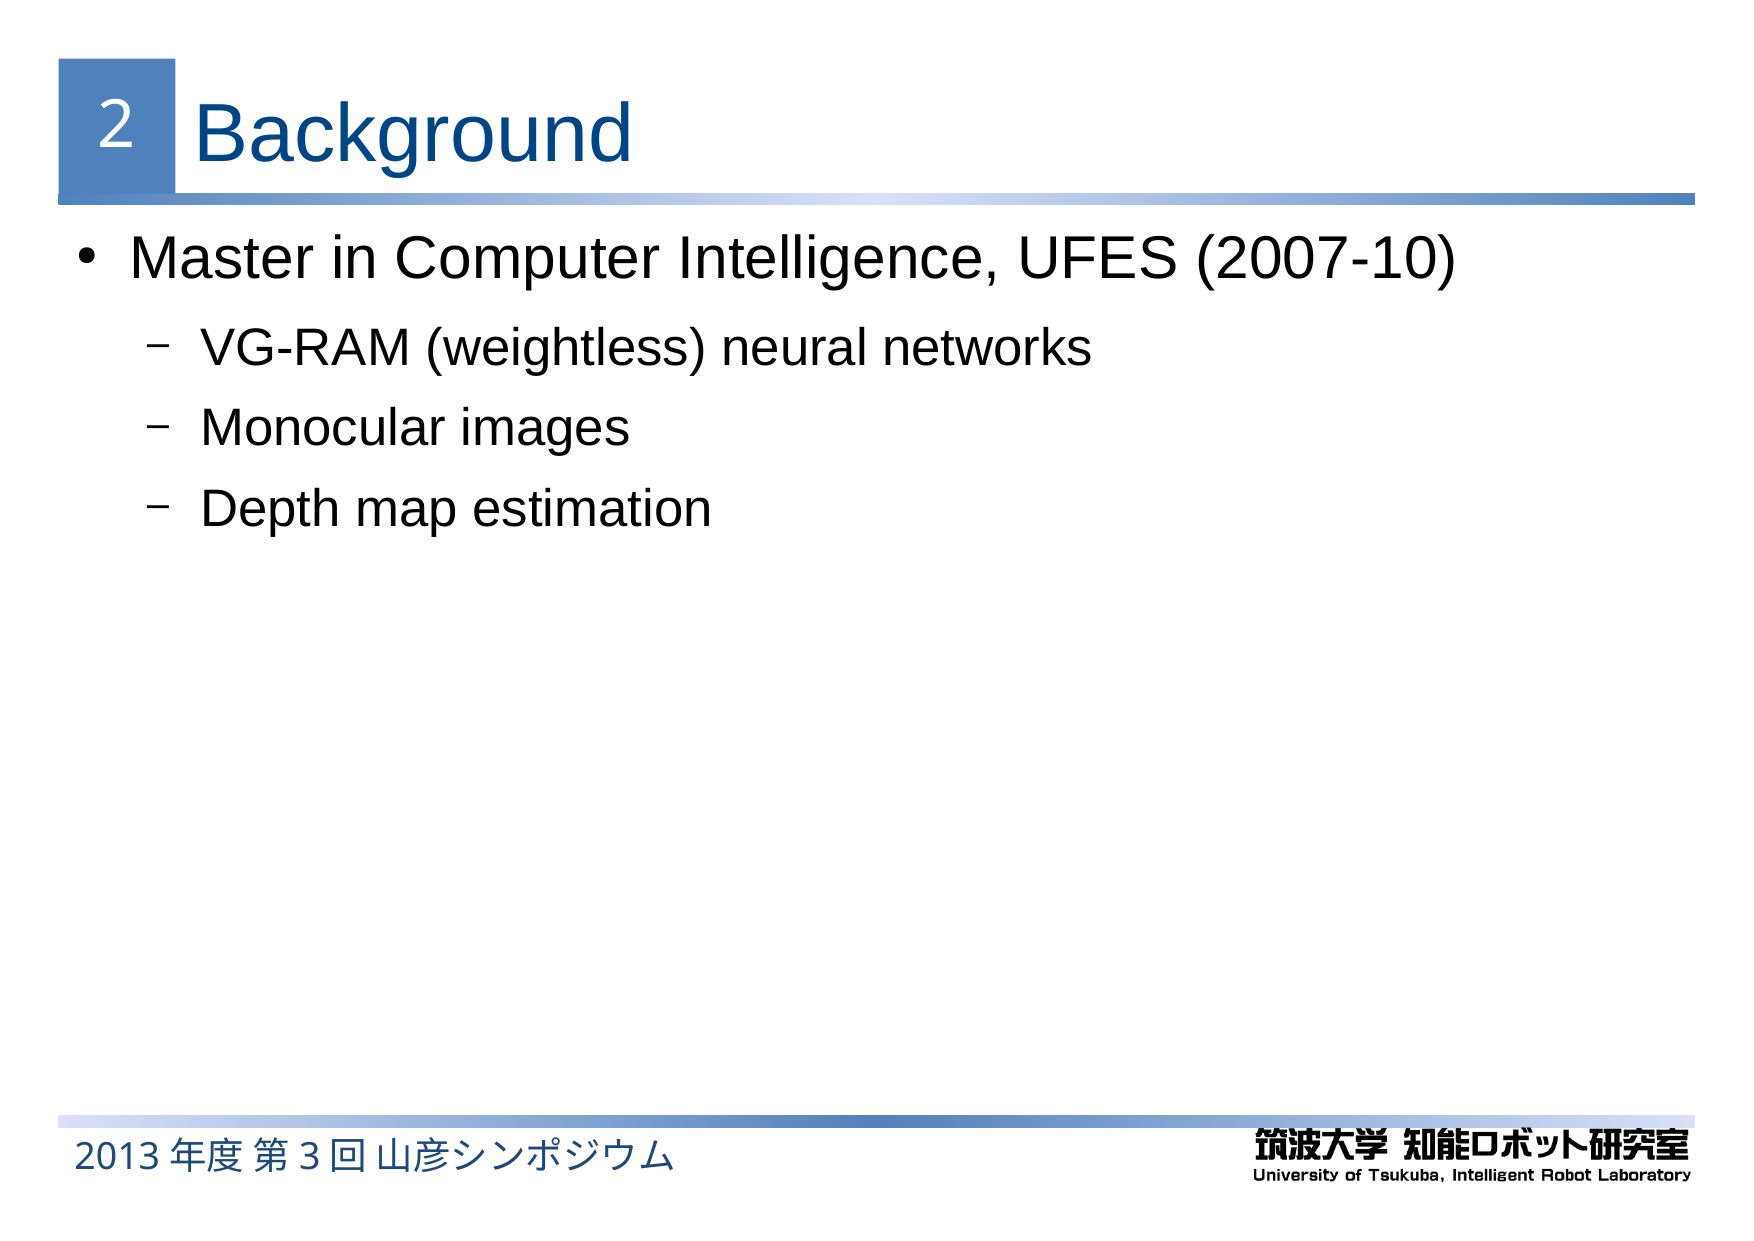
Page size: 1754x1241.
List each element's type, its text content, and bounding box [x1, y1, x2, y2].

list Master in Computer Intelligence, UFES (2007-10) VG-RAM (weightless) neural networks Monocular images Depth map estimation [58, 223, 1696, 1109]
title Background [193, 61, 1651, 205]
picture [1252, 1127, 1691, 1182]
